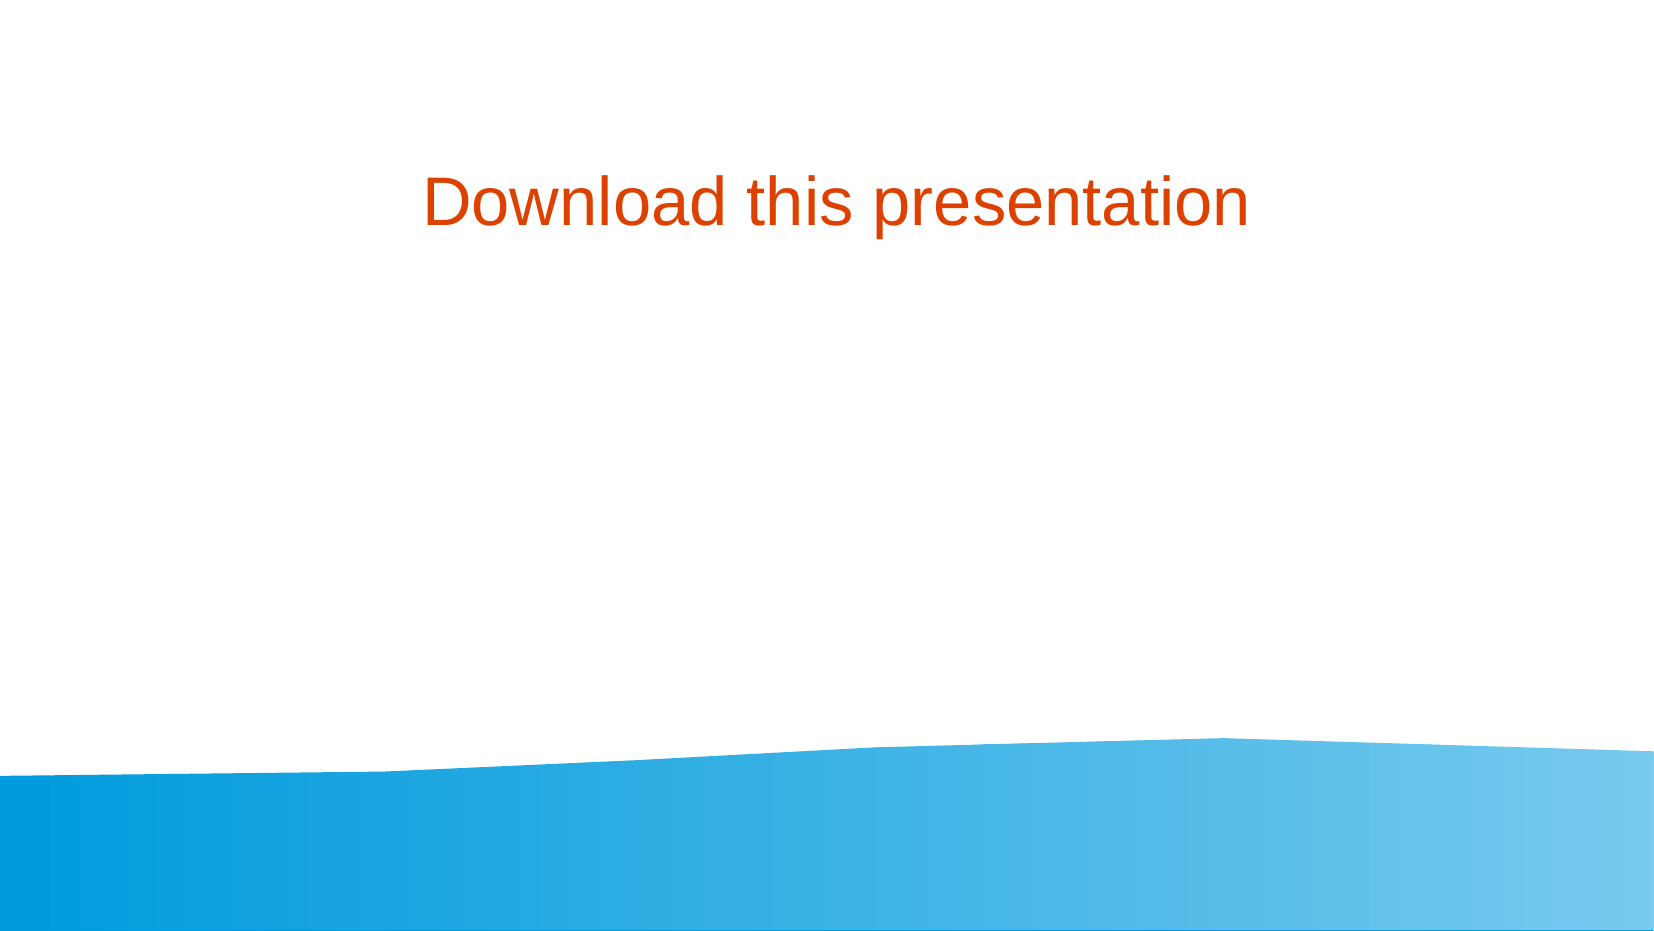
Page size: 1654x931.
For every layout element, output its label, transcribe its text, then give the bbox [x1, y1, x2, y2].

title Download this presentation [98, 112, 1576, 290]
